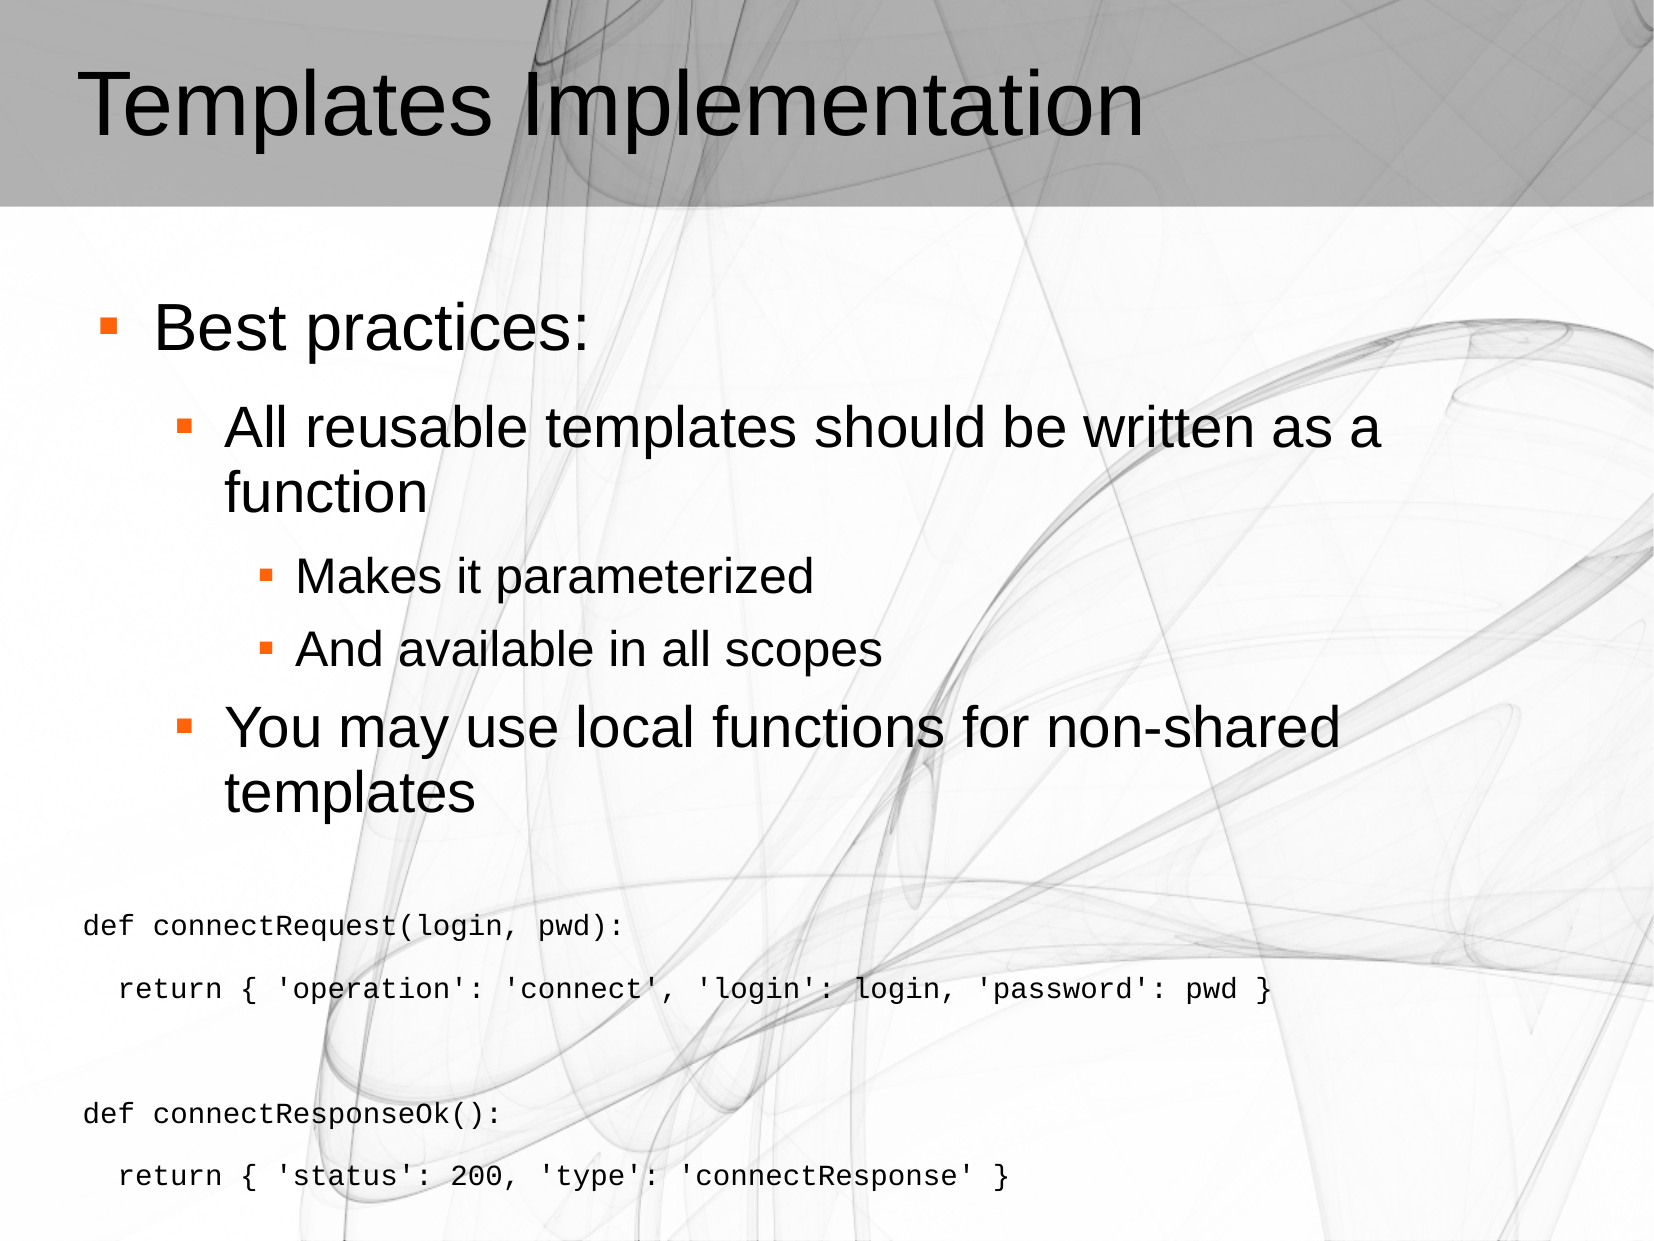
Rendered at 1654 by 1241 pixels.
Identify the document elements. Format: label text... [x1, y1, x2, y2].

title Templates Implementation [76, 7, 1565, 200]
list Best practices: All reusable templates should be written as a function Makes it parameterized And available in all scopes You may use local functions for non-shared templates def connectRequest(login, pwd): return { 'operation': 'connect', 'login': login, 'password': pwd } def connectResponseOk(): return { 'status': 200, 'type': 'connectResponse' } [82, 290, 1571, 1195]
